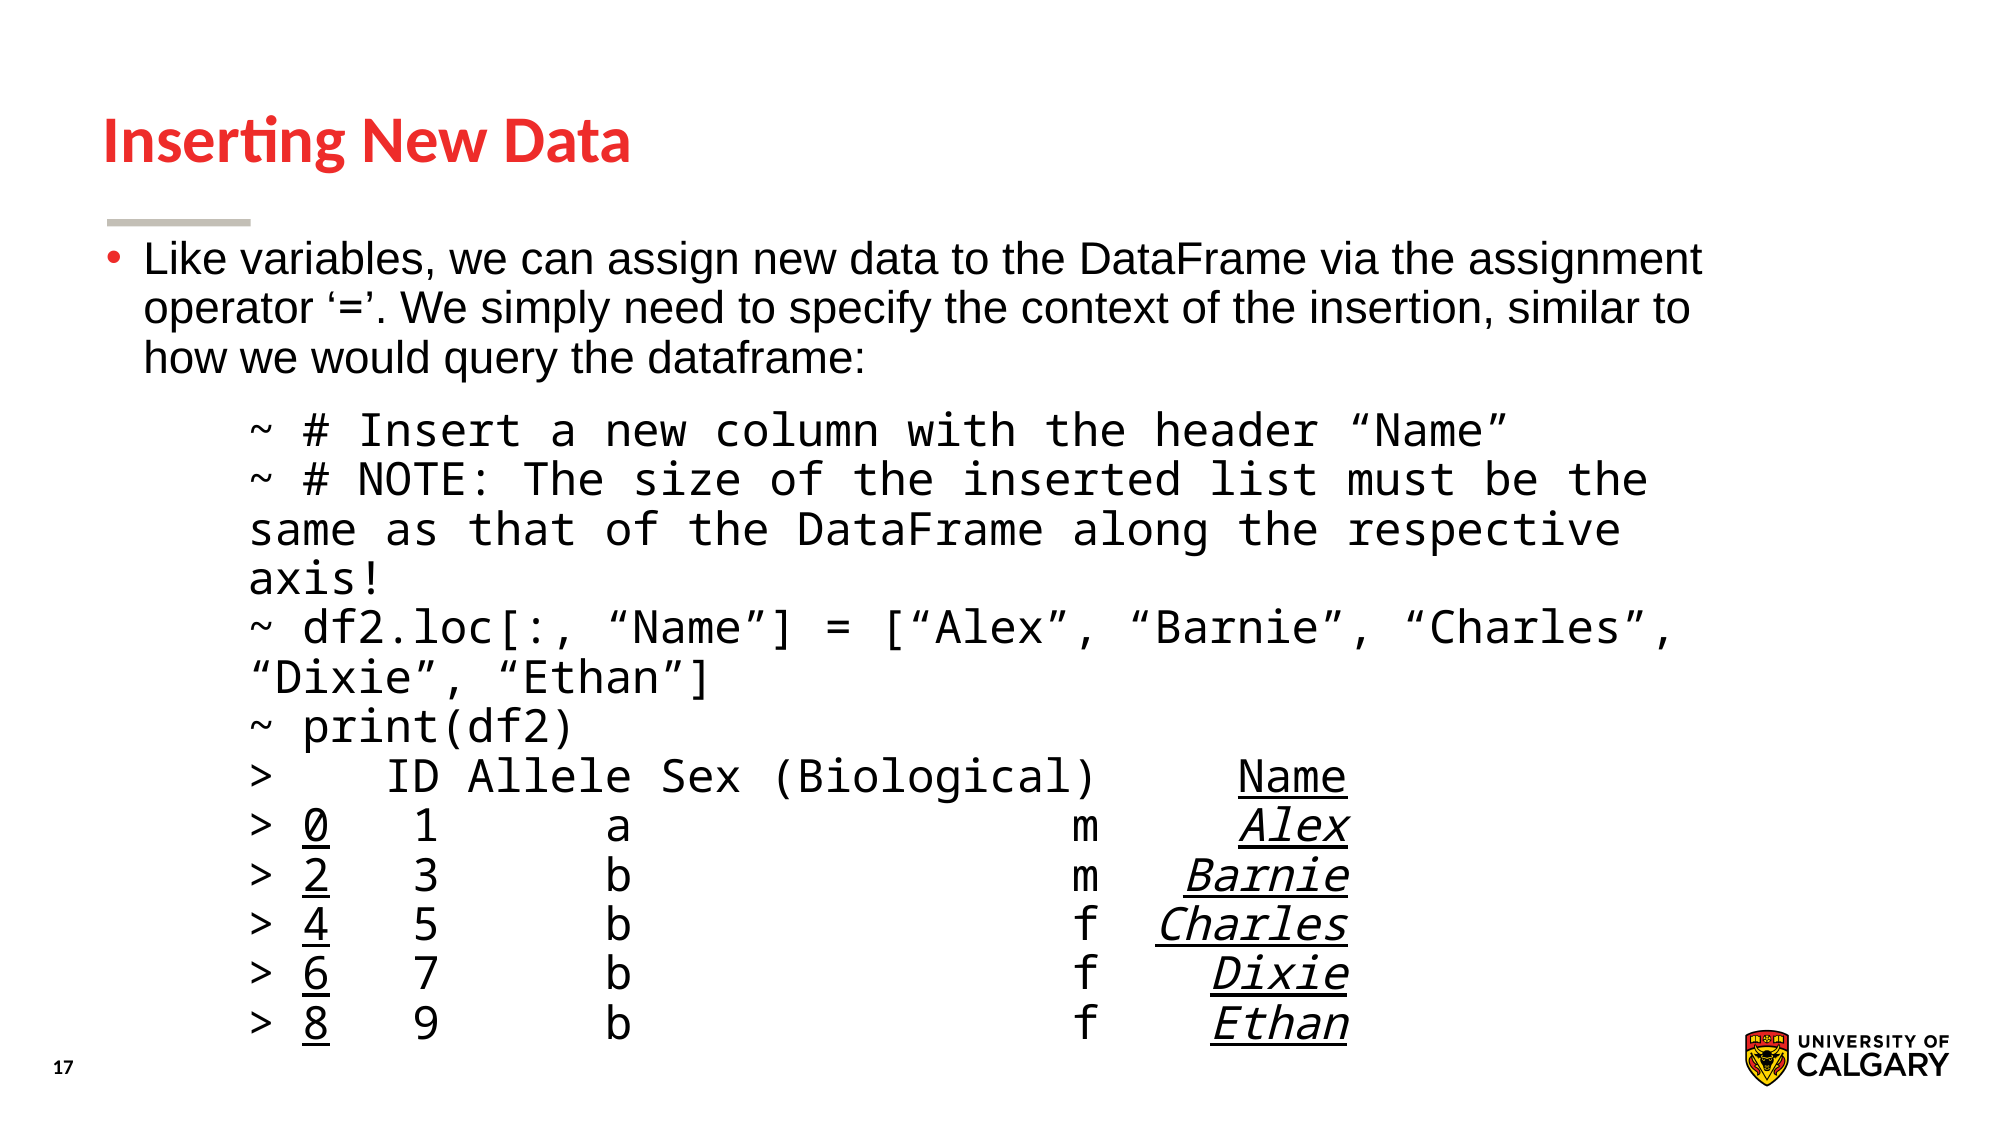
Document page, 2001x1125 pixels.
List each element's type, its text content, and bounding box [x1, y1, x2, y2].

picture [1722, 1012, 1972, 1099]
title Inserting New Data [87, 60, 1774, 222]
list Like variables, we can assign new data to the DataFrame via the assignment operator ‘=’. We simply need to specify the context of the insertion, similar to how we would query the dataframe: ~ # Insert a new column with the header “Name” ~ # NOTE: The size of the inserted list must be the same as that of the DataFrame along the respective axis! ~ df2.loc[:, “Name”] = [“Alex”, “Barnie”, “Charles”, “Dixie”, “Ethan”] ~ print(df2) > ID Allele Sex (Biological) Name > 0 1 a m Alex > 2 3 b m Barnie > 4 5 b f Charles > 6 7 b f Dixie > 8 9 b f Ethan [91, 227, 1774, 941]
